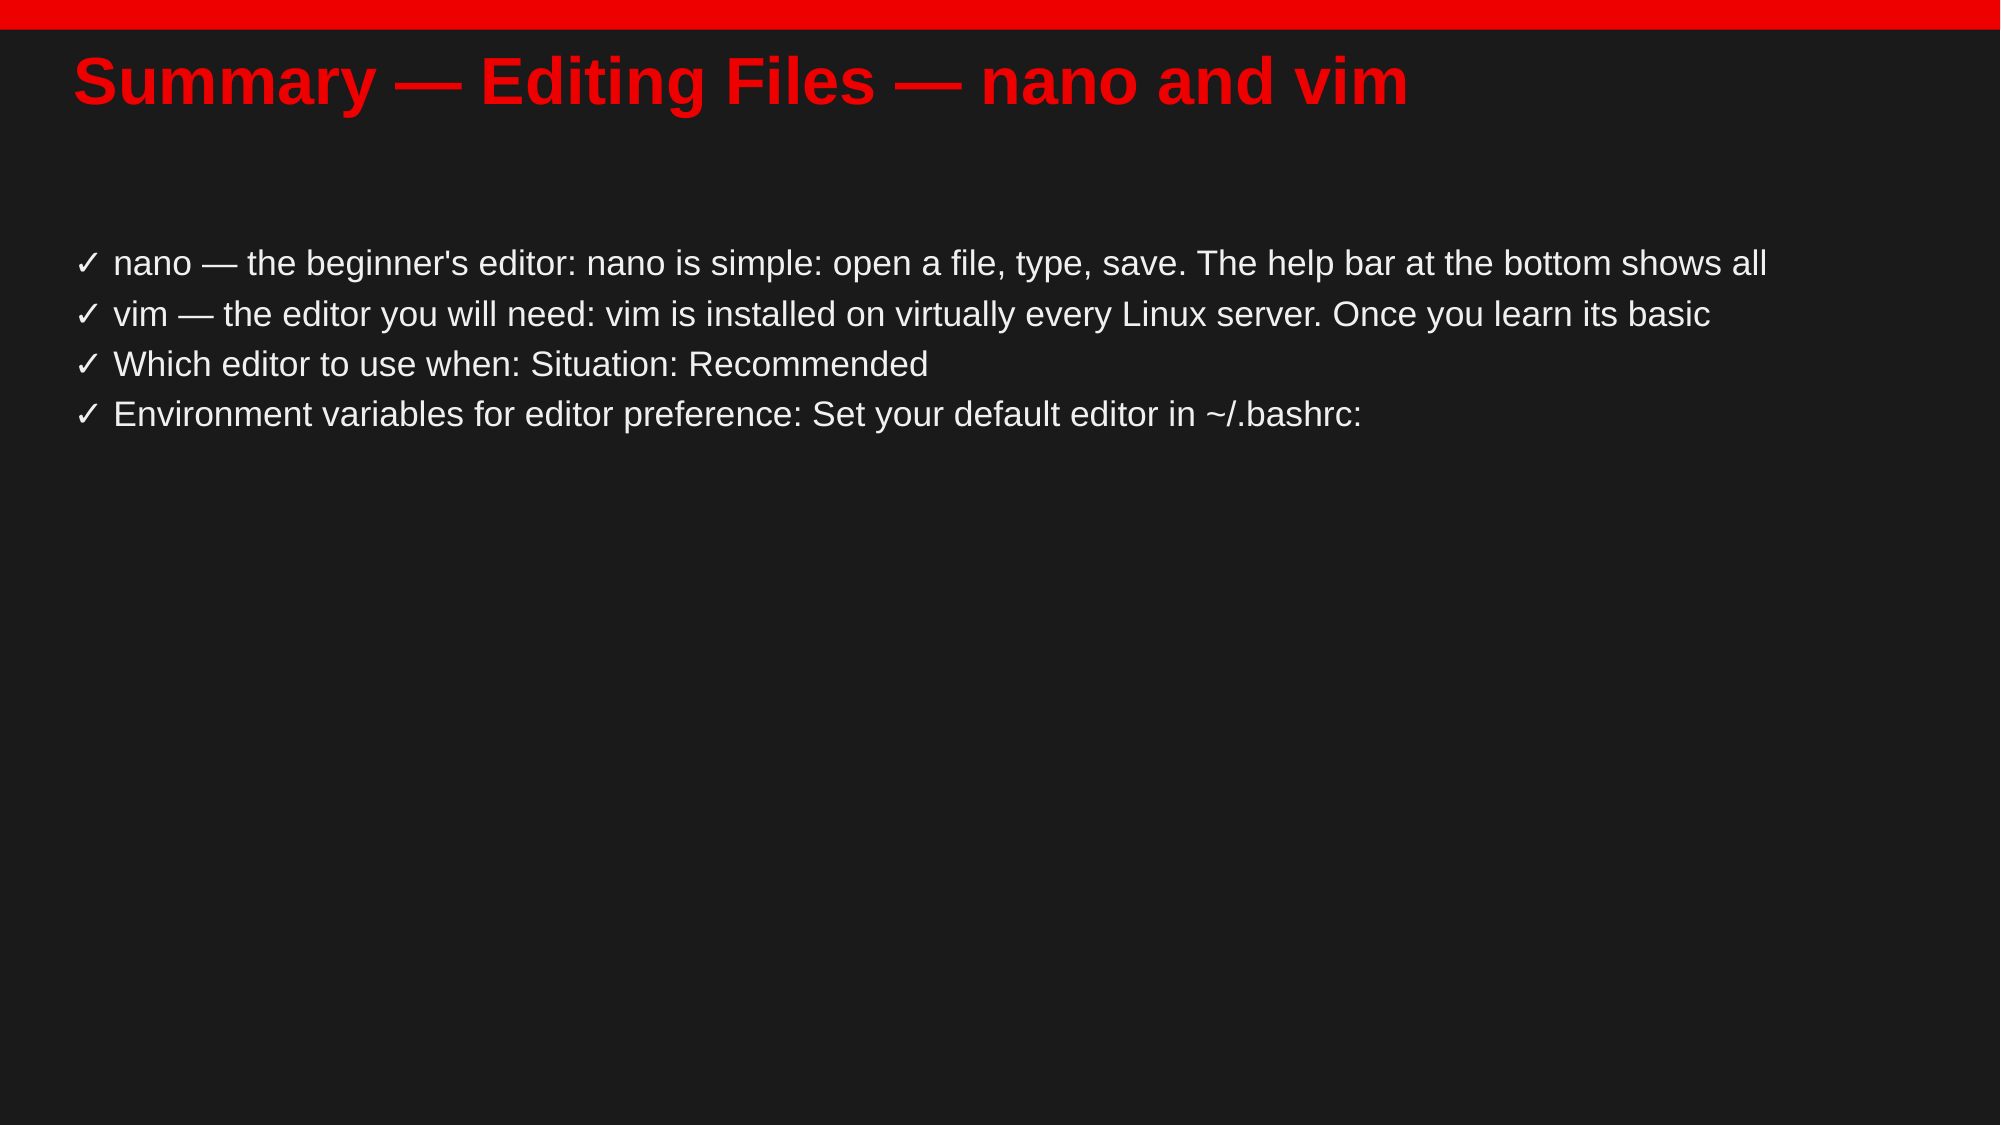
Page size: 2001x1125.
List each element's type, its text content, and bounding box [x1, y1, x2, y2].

text_box ✓ nano — the beginner's editor: nano is simple: open a file, type, save. The help bar at the bottom shows all ✓ vim — the editor you will need: vim is installed on virtually every Linux server. Once you learn its basic ✓ Which editor to use when: Situation: Recommended ✓ Environment variables for editor preference: Set your default editor in ~/.bashrc: [59, 236, 1942, 1037]
text_box [0, 0, 2001, 30]
text_box Summary — Editing Files — nano and vim [59, 36, 1942, 208]
